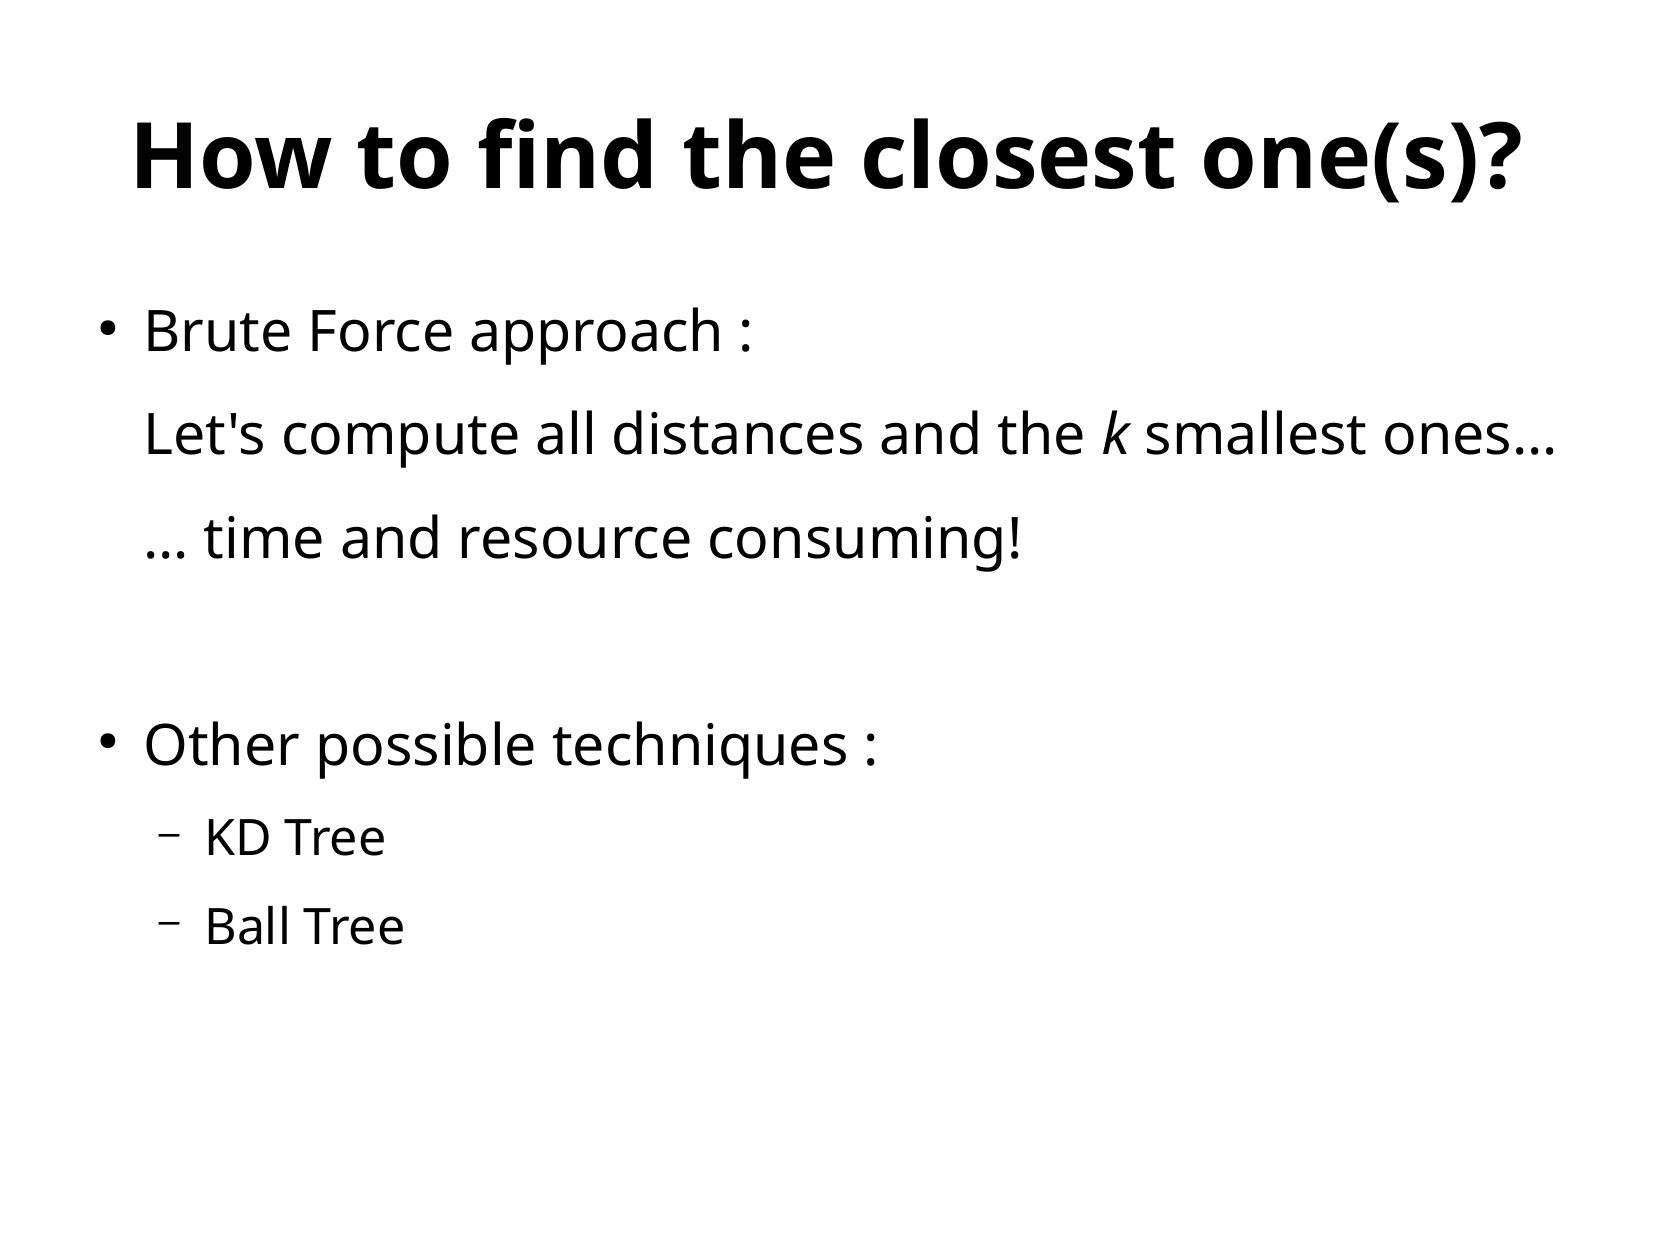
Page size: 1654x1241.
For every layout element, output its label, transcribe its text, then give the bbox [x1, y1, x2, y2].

list Brute Force approach : Let's compute all distances and the k smallest ones… … time and resource consuming! Other possible techniques : KD Tree Ball Tree [82, 290, 1571, 1010]
title How to find the closest one(s)? [82, 49, 1571, 257]
